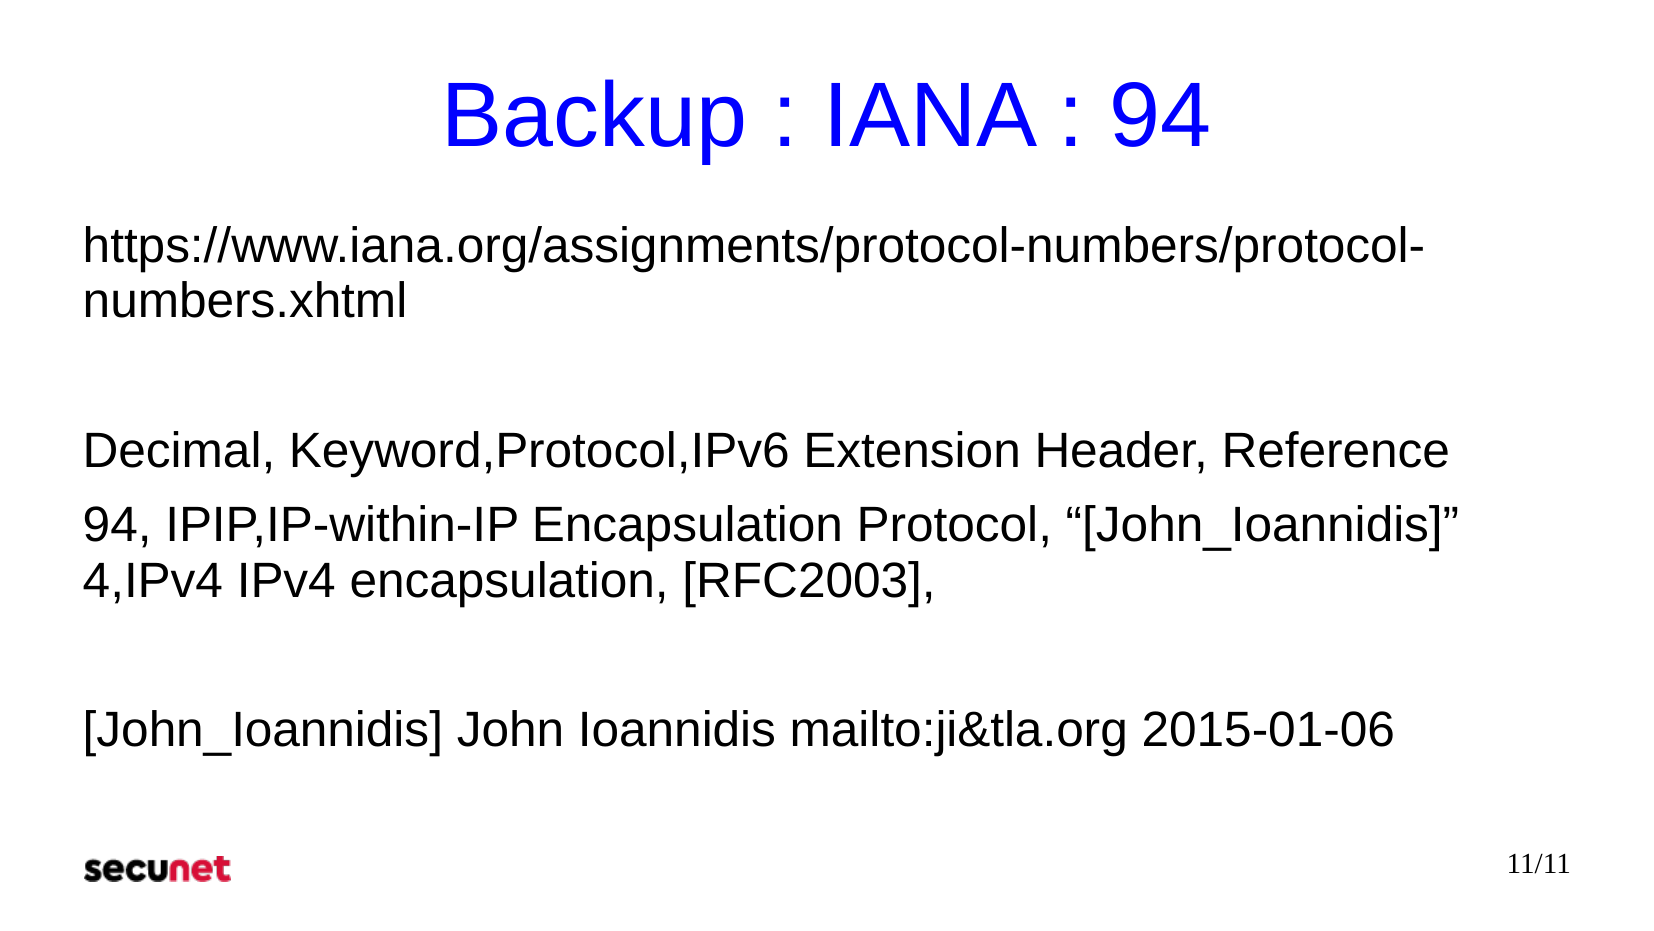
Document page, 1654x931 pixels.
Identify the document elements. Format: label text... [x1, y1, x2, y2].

picture [84, 856, 231, 882]
title Backup : IANA : 94 [82, 37, 1571, 193]
list https://www.iana.org/assignments/protocol-numbers/protocol- numbers.xhtml Decimal, Keyword,Protocol,IPv6 Extension Header, Reference 94, IPIP,IP-within-IP Encapsulation Protocol, “[John_Ioannidis]” 4,IPv4 IPv4 encapsulation, [RFC2003], [John_Ioannidis] John Ioannidis mailto:ji&tla.org 2015-01-06 [82, 217, 1571, 758]
